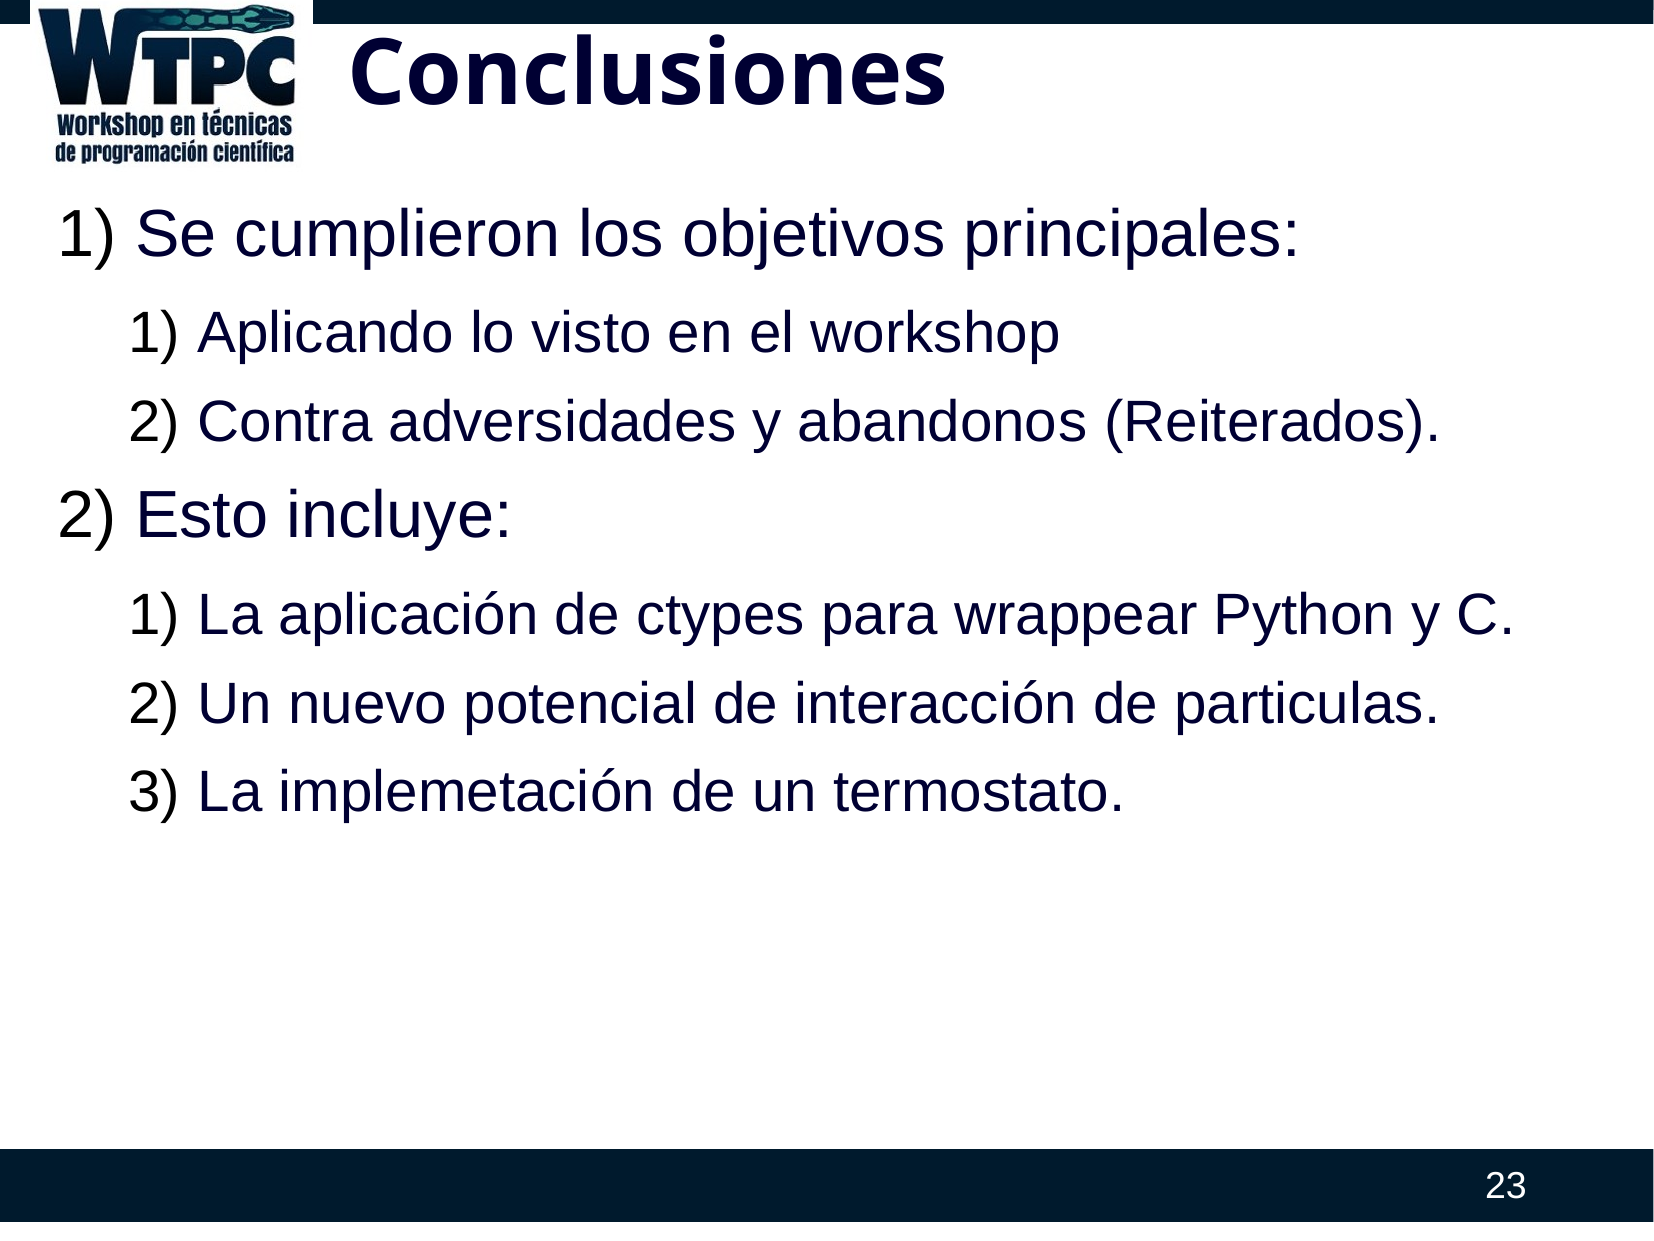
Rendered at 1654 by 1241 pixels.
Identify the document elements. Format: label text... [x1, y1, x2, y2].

text_box <número> [1470, 1156, 1654, 1228]
list Se cumplieron los objetivos principales: Aplicando lo visto en el workshop Contra adversidades y abandonos (Reiterados). Esto incluye: La aplicación de ctypes para wrappear Python y C. Un nuevo potencial de interacción de particulas. La implemetación de un termostato. [39, 195, 1617, 1106]
picture [0, 1149, 1654, 1223]
picture [0, 0, 1654, 175]
title Conclusiones [347, 24, 1569, 125]
